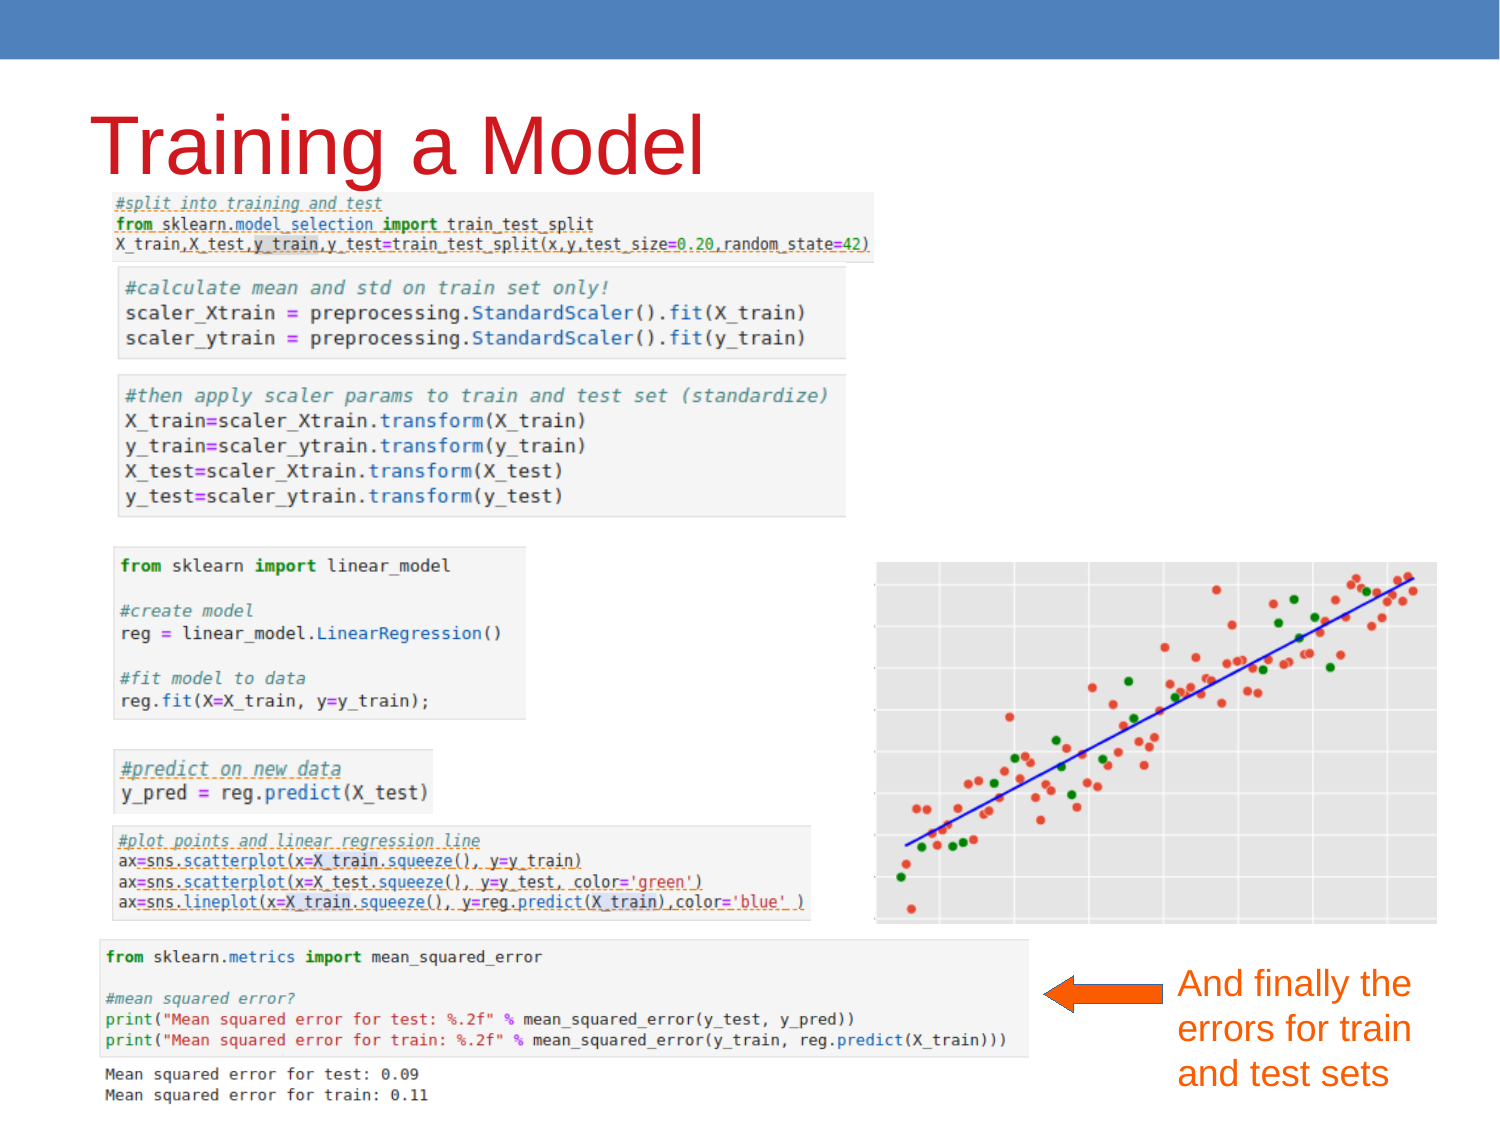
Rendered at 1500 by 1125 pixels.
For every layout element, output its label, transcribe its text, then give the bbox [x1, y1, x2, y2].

picture [112, 749, 433, 814]
picture [91, 938, 1029, 1109]
picture [112, 544, 526, 724]
text_box Training a Model [75, 87, 1425, 250]
picture [112, 824, 811, 921]
picture [112, 192, 874, 526]
picture [874, 562, 1437, 924]
text_box [1043, 975, 1163, 1013]
text_box And finally the errors for train and test sets [1162, 951, 1500, 1050]
